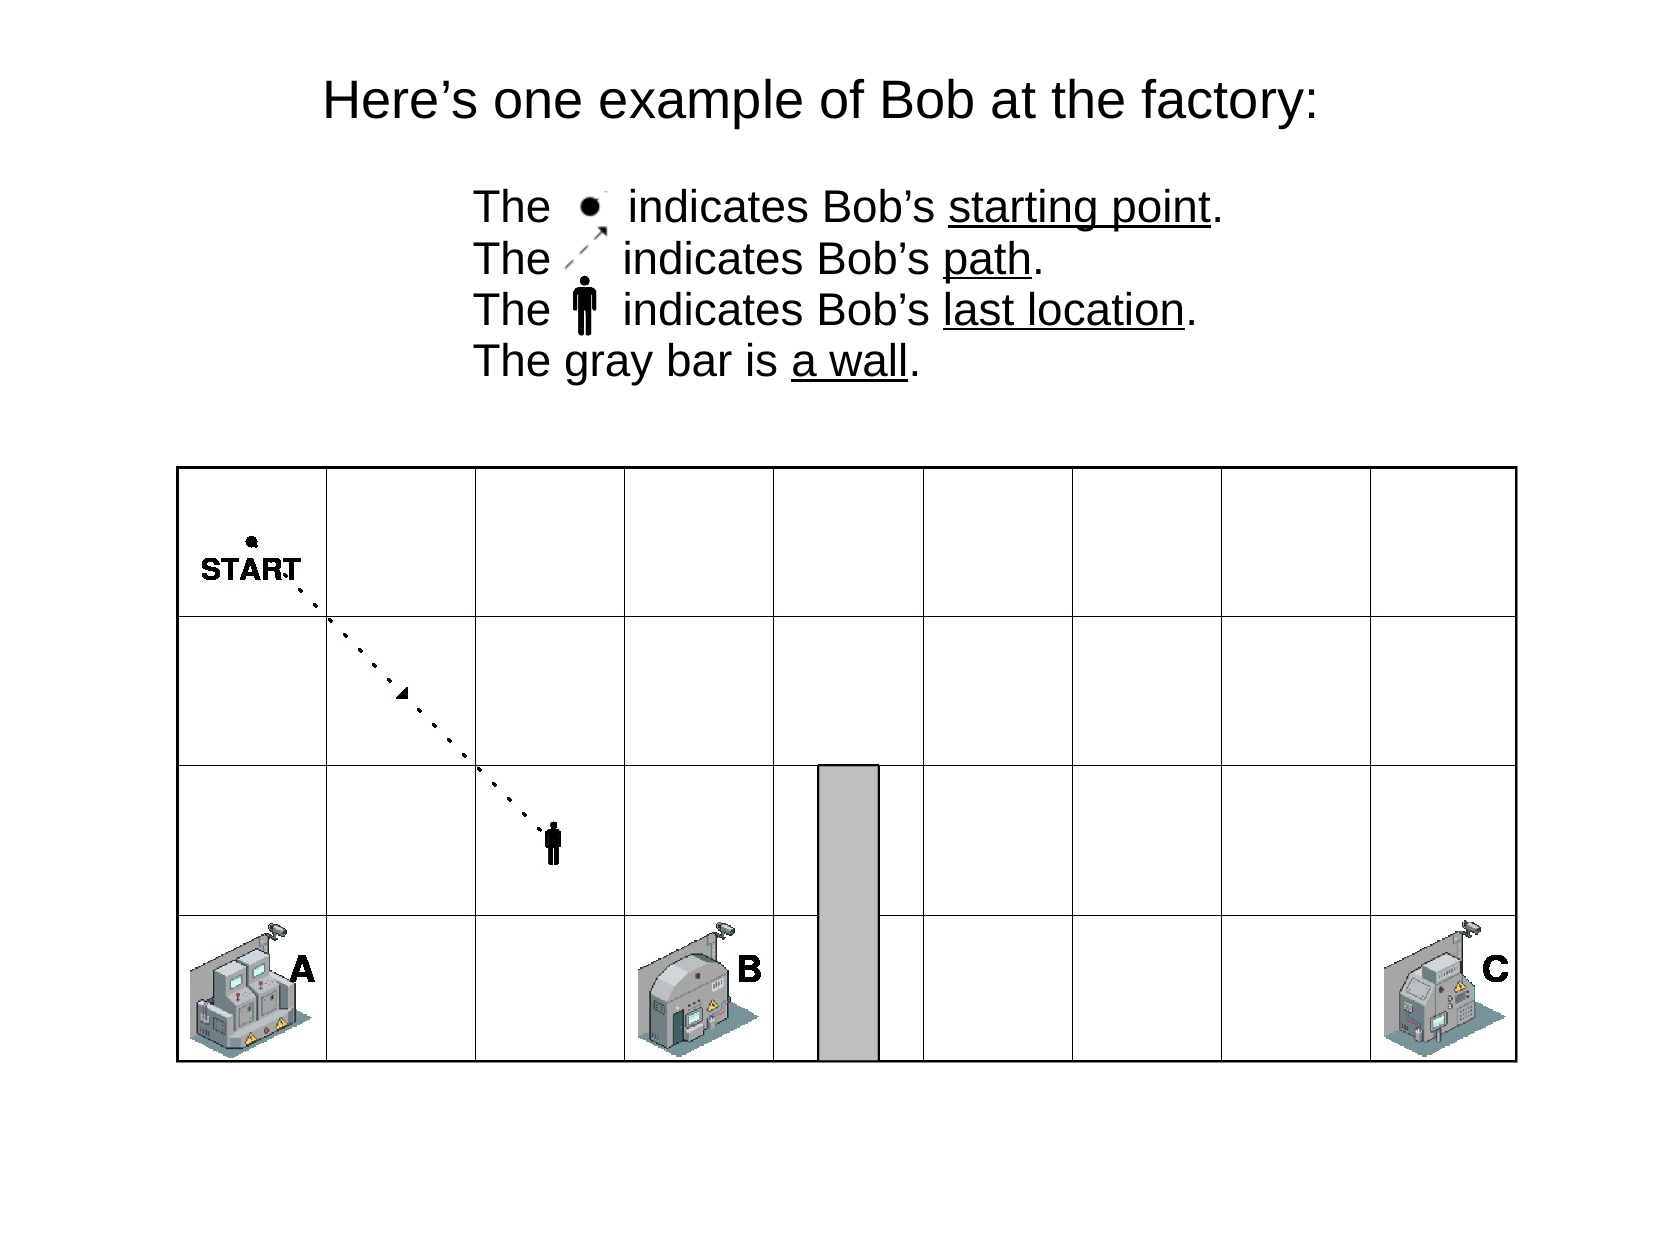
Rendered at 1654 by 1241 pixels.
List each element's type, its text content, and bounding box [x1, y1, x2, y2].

text_box Here’s one example of Bob at the factory: The indicates Bob’s starting point. The indicates Bob’s path. The indicates Bob’s last location. The gray bar is a wall. [307, 11, 1523, 907]
picture [554, 275, 615, 336]
picture [554, 191, 609, 271]
picture [176, 465, 1518, 1099]
